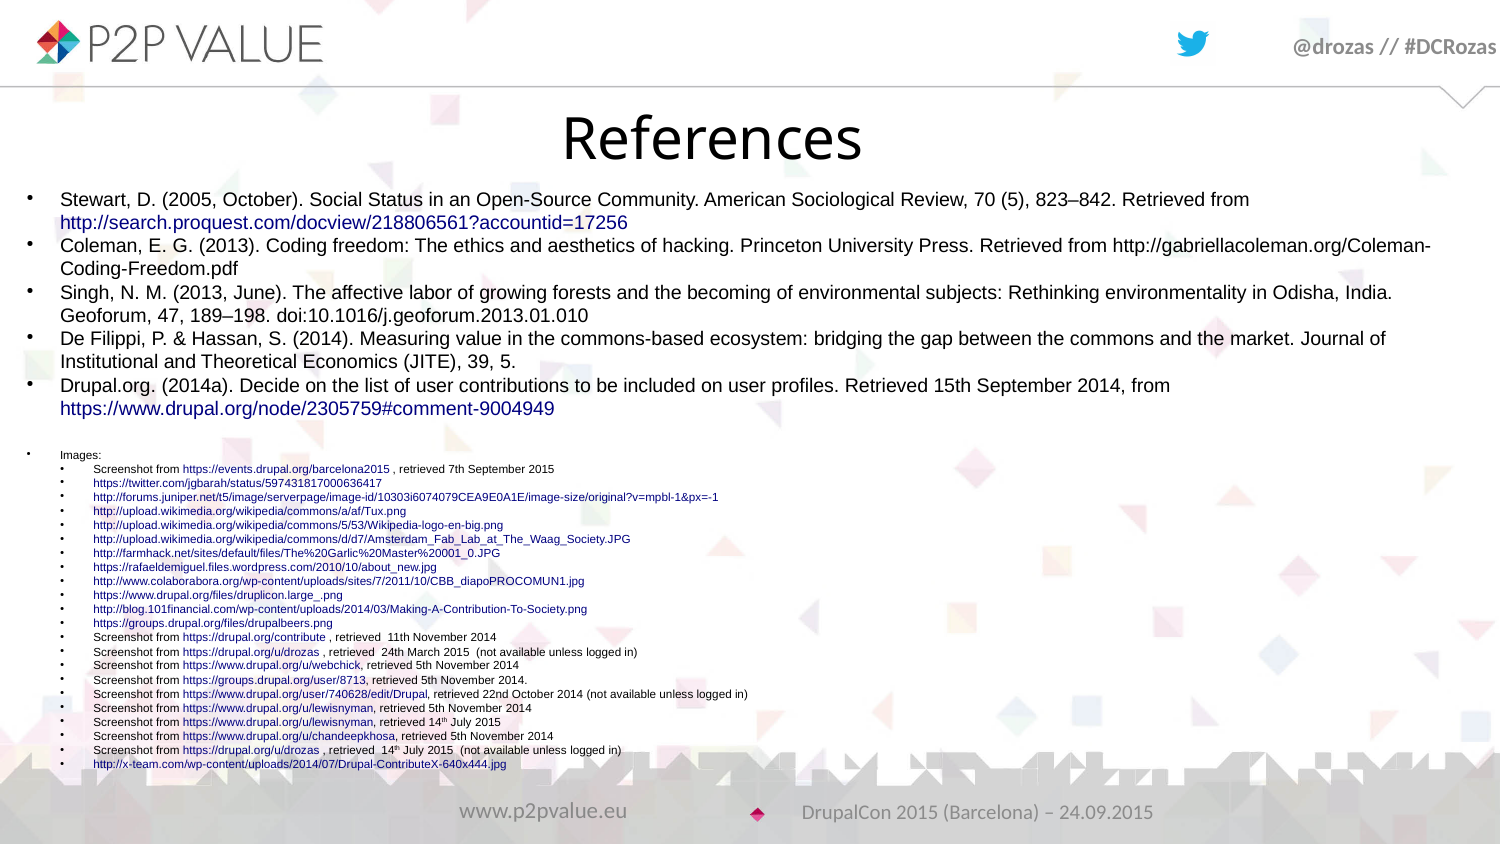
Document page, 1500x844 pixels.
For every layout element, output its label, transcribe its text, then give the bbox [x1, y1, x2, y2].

text_box www.p2pvalue.eu [453, 789, 672, 829]
subtitle Stewart, D. (2005, October). Social Status in an Open-Source Community. American Sociological Review, 70 (5), 823–842. Retrieved from http://search.proquest.com/docview/218806561?accountid=17256 Coleman, E. G. (2013). Coding freedom: The ethics and aesthetics of hacking. Princeton University Press. Retrieved from http://gabriellacoleman.org/Coleman- Coding-Freedom.pdf Singh, N. M. (2013, June). The affective labor of growing forests and the becoming of environmental subjects: Rethinking environmentality in Odisha, India. Geoforum, 47, 189–198. doi:10.1016/j.geoforum.2013.01.010 De Filippi, P. & Hassan, S. (2014). Measuring value in the commons-based ecosystem: bridging the gap between the commons and the market. Journal of Institutional and Theoretical Economics (JITE), 39, 5. Drupal.org. (2014a). Decide on the list of user contributions to be included on user profiles. Retrieved 15th September 2014, from https://www.drupal.org/node/2305759#comment-9004949 Images: Screenshot from https://events.drupal.org/barcelona2015 , retrieved 7th September 2015 https://twitter.com/jgbarah/status/597431817000636417 http://forums.juniper.net/t5/image/serverpage/image-id/10303i6074079CEA9E0A1E/image-size/original?v=mpbl-1&px=-1 http://upload.wikimedia.org/wikipedia/commons/a/af/Tux.png http://upload.wikimedia.org/wikipedia/commons/5/53/Wikipedia-logo-en-big.png http://upload.wikimedia.org/wikipedia/commons/d/d7/Amsterdam_Fab_Lab_at_The_Waag_Society.JPG http://farmhack.net/sites/default/files/The%20Garlic%20Master%20001_0.JPG https://rafaeldemiguel.files.wordpress.com/2010/10/about_new.jpg http://www.colaborabora.org/wp-content/uploads/sites/7/2011/10/CBB_diapoPROCOMUN1.jpg https://www.drupal.org/files/druplicon.large_.png http://blog.101financial.com/wp-content/uploads/2014/03/Making-A-Contribution-To-Society.png https://groups.drupal.org/files/drupalbeers.png Screenshot from https://drupal.org/contribute , retrieved 11th November 2014 Screenshot from https://drupal.org/u/drozas , retrieved 24th March 2015 (not available unless logged in) Screenshot from https://www.drupal.org/u/webchick, retrieved 5th November 2014 Screenshot from https://groups.drupal.org/user/8713, retrieved 5th November 2014. Screenshot from https://www.drupal.org/user/740628/edit/Drupal, retrieved 22nd October 2014 (not available unless logged in) Screenshot from https://www.drupal.org/u/lewisnyman, retrieved 5th November 2014 Screenshot from https://www.drupal.org/u/lewisnyman, retrieved 14th July 2015 Screenshot from https://www.drupal.org/u/chandeepkhosa, retrieved 5th November 2014 Screenshot from https://drupal.org/u/drozas , retrieved 14th July 2015 (not available unless logged in) http://x-team.com/wp-content/uploads/2014/07/Drupal-ContributeX-640x444.jpg [13, 180, 1494, 781]
picture [0, 0, 1500, 844]
text_box DrupalCon 2015 (Barcelona) – 24.09.2015 [788, 788, 1481, 834]
title References [60, 92, 1366, 180]
text_box @drozas // #DCRozas [1170, 15, 1500, 76]
